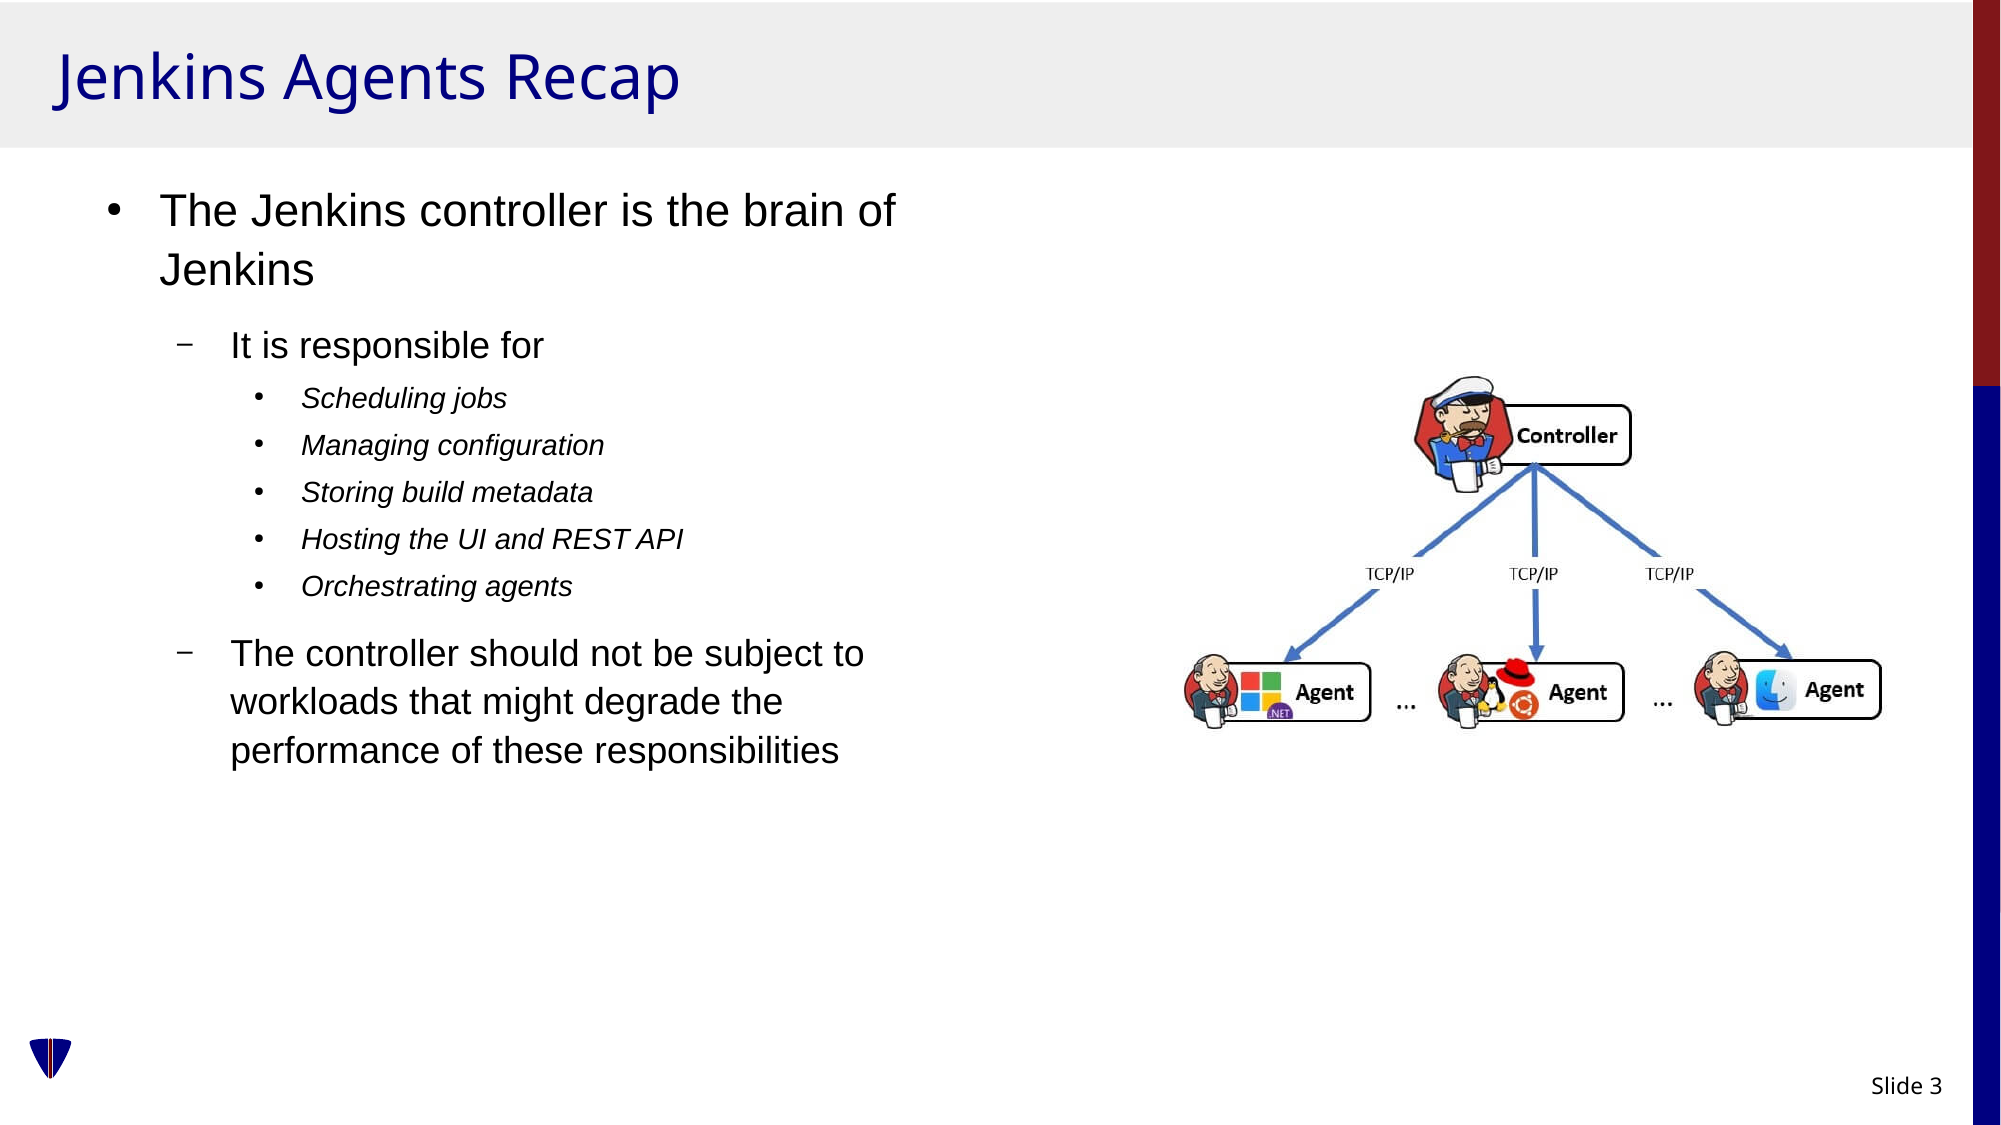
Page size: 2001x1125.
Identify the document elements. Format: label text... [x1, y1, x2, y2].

list The Jenkins controller is the brain of Jenkins It is responsible for Scheduling jobs Managing configuration Storing build metadata Hosting the UI and REST API Orchestrating agents The controller should not be subject to workloads that might degrade the performance of these responsibilities [88, 177, 1004, 1034]
title Jenkins Agents Recap [0, 2, 1973, 148]
picture [1122, 340, 1941, 798]
